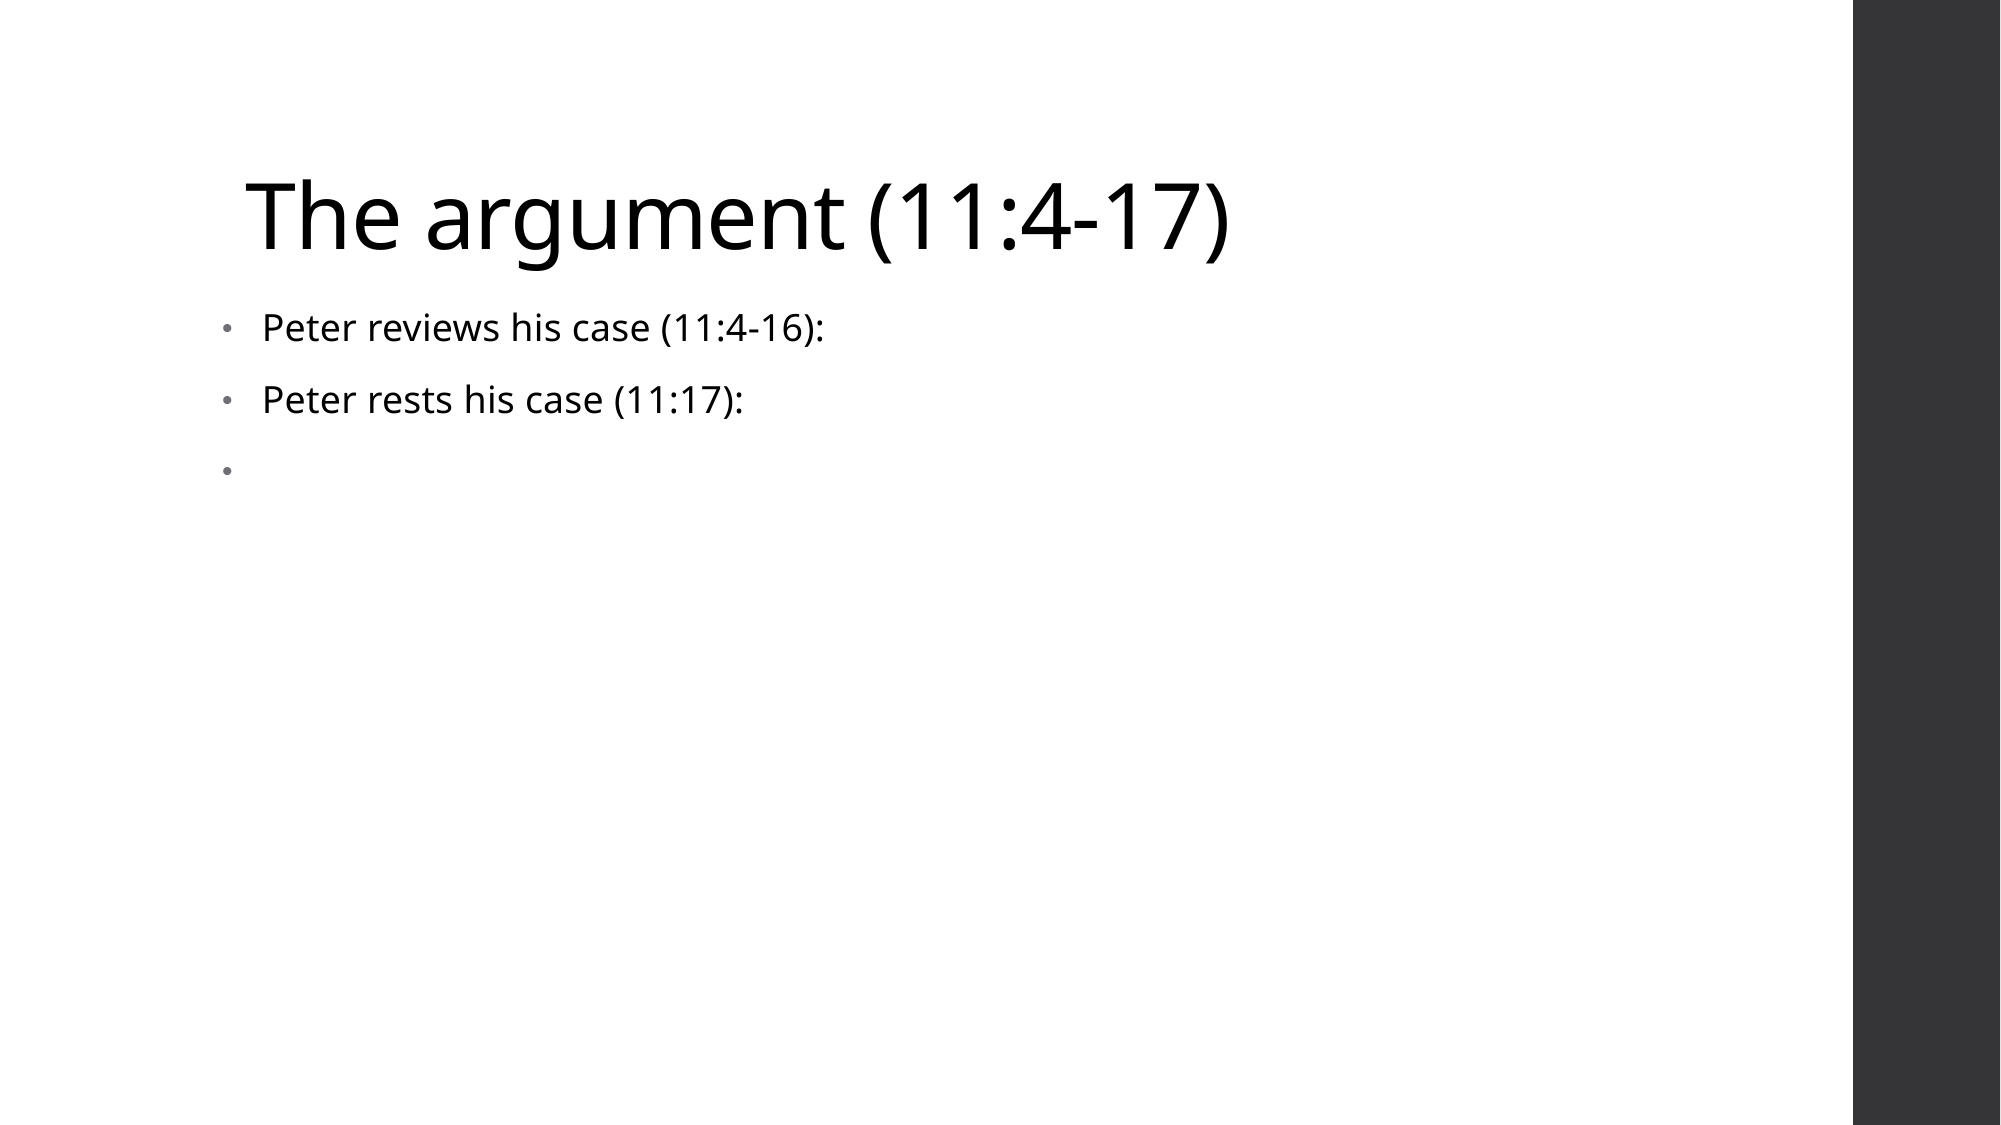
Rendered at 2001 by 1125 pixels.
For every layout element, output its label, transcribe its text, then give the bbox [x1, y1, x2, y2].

title The argument (11:4-17) [206, 60, 1797, 278]
list Peter reviews his case (11:4-16): Peter rests his case (11:17): [206, 299, 1617, 1014]
